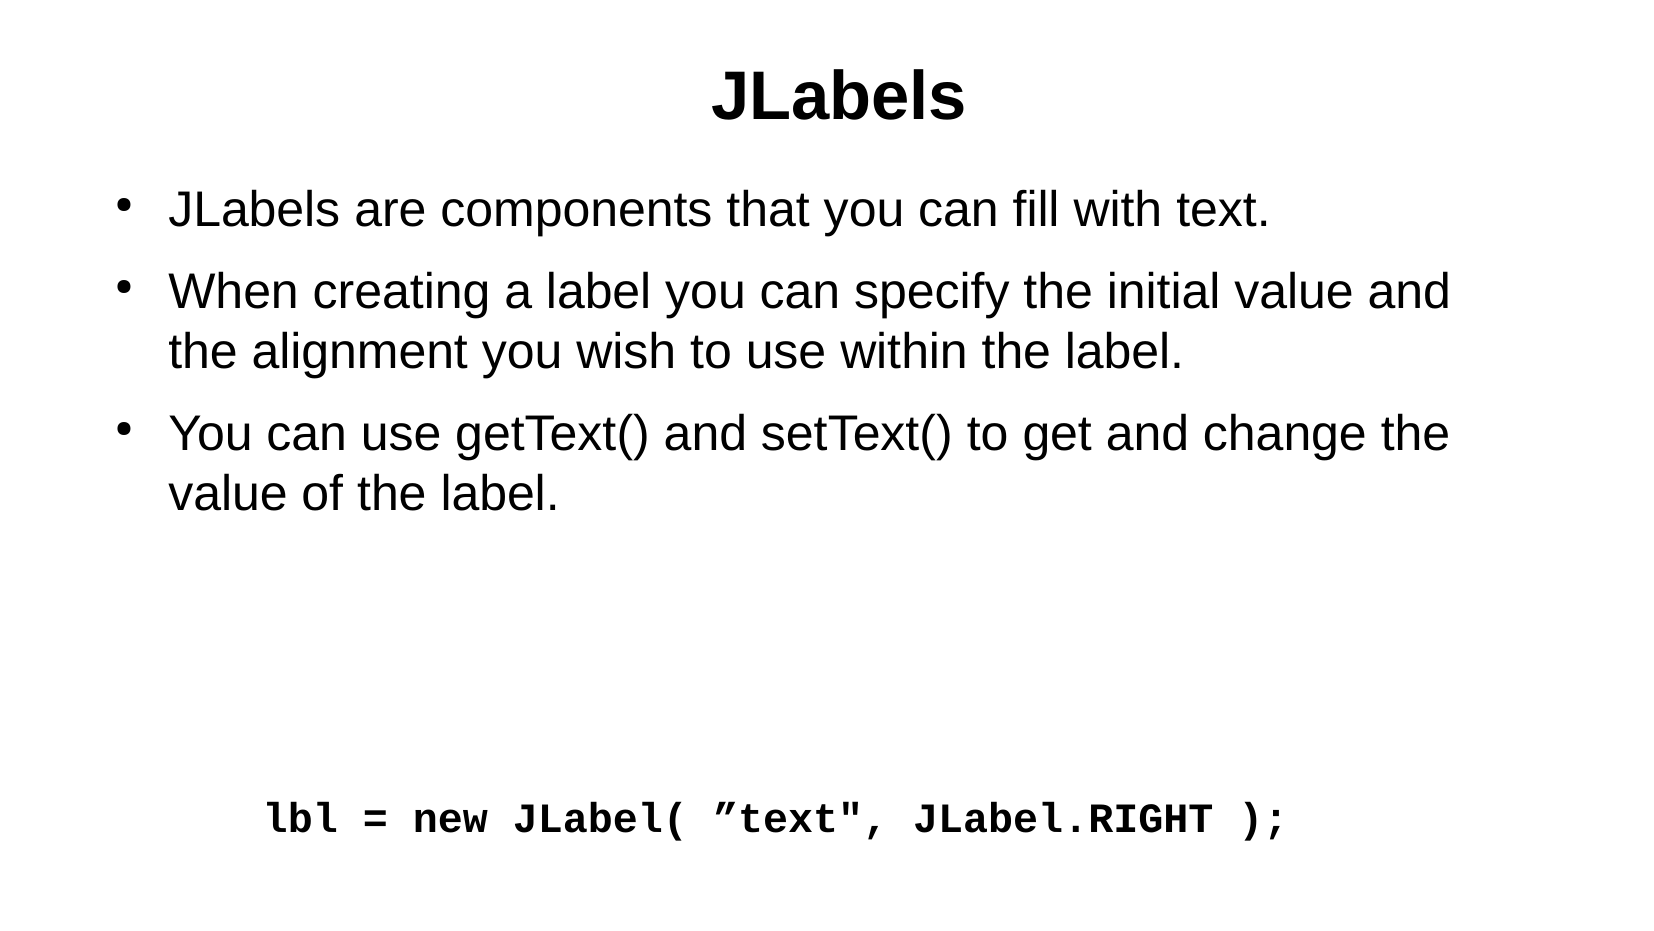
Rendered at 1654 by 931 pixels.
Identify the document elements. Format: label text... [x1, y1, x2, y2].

title JLabels [82, 37, 1571, 147]
list JLabels are components that you can fill with text. When creating a label you can specify the initial value and the alignment you wish to use within the label. You can use getText() and setText() to get and change the value of the label. [82, 168, 1538, 889]
